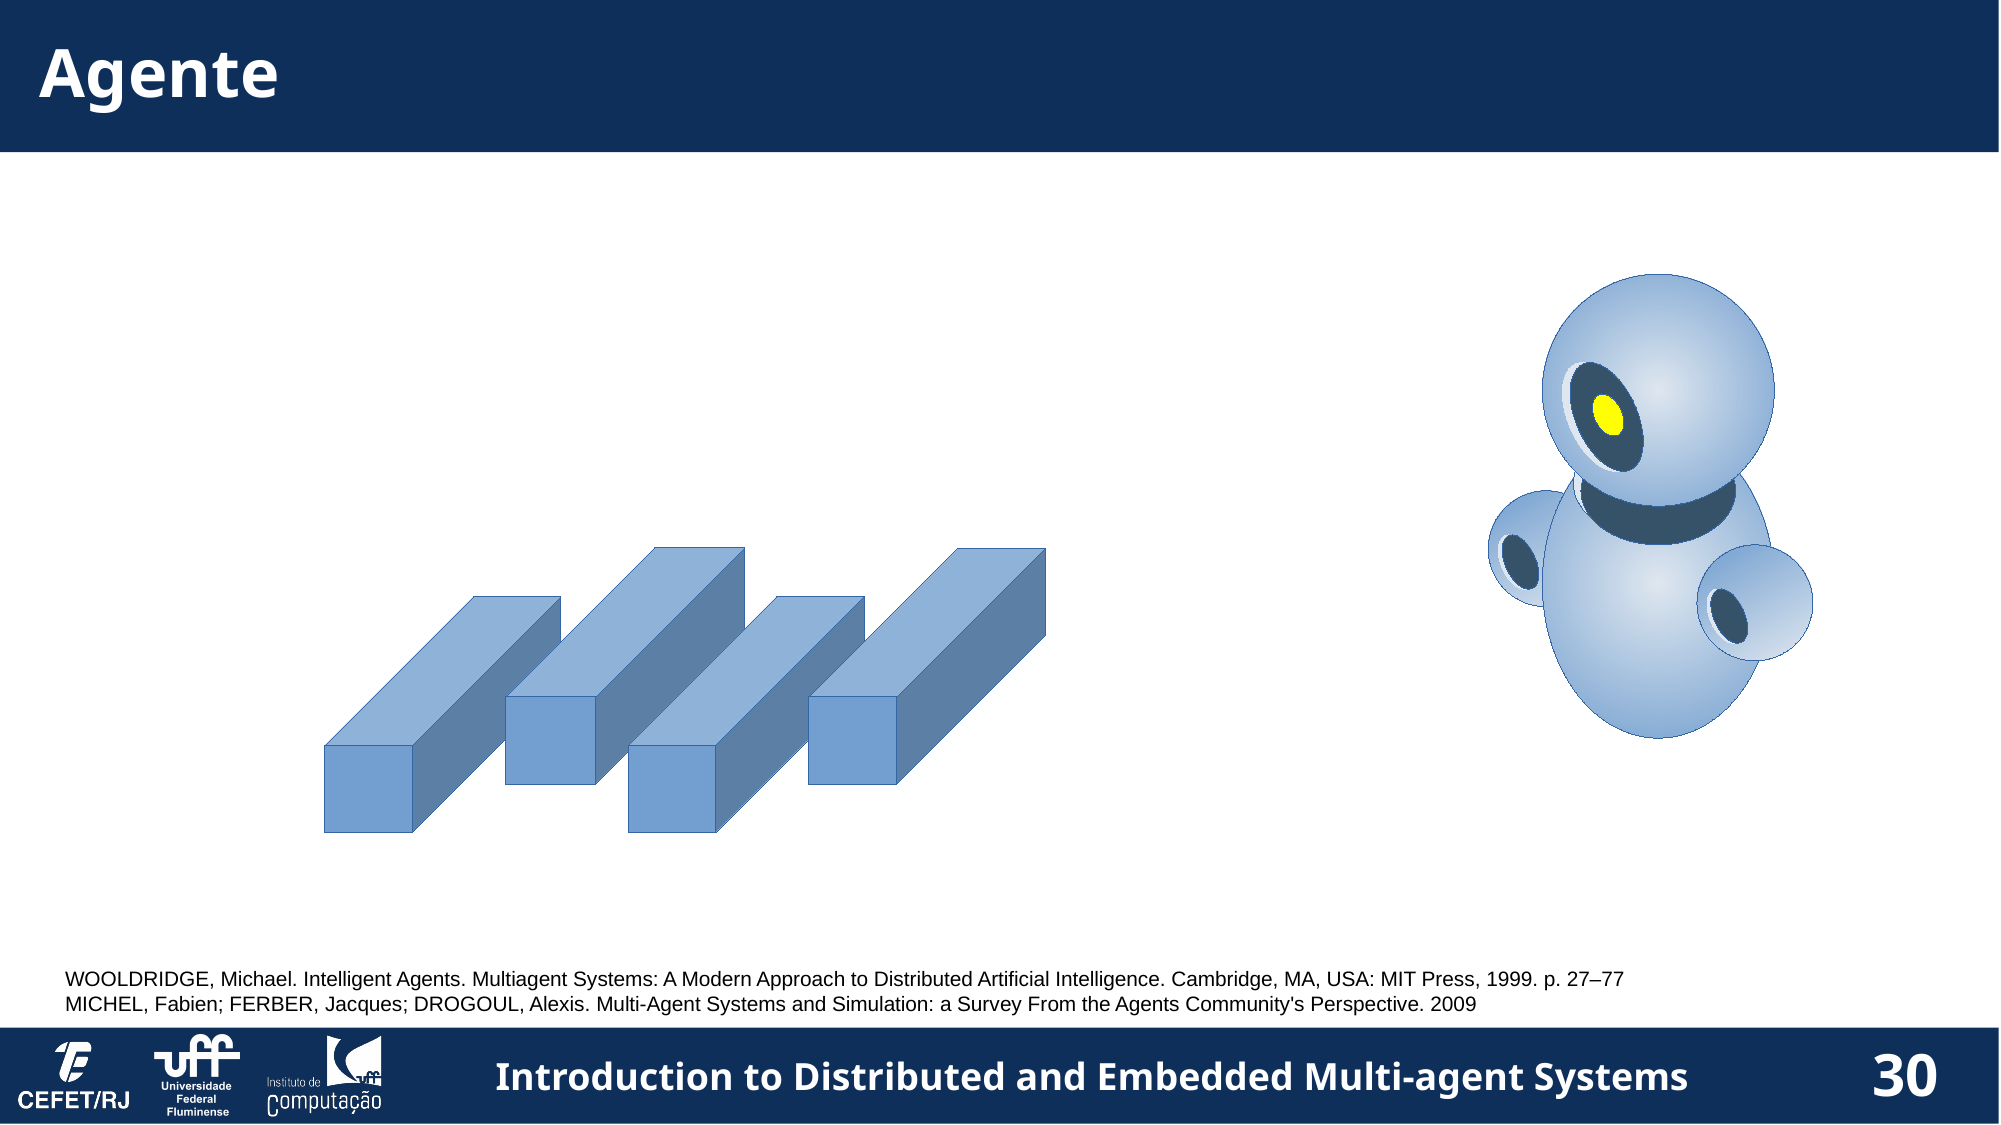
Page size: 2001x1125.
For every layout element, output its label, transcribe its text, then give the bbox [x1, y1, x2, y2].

text_box [325, 549, 1046, 833]
picture [18, 1021, 129, 1125]
text_box [1488, 274, 1813, 739]
text_box WOOLDRIDGE, Michael. Intelligent Agents. Multiagent Systems: A Modern Approach to Distributed Artificial Intelligence. Cambridge, MA, USA: MIT Press, 1999. p. 27–77 MICHEL, Fabien; FERBER, Jacques; DROGOUL, Alexis. Multi-Agent Systems and Simulation: a Survey From the Agents Community's Perspective. 2009 [50, 958, 1969, 1024]
text_box Agente [25, 23, 1999, 119]
picture [265, 1033, 383, 1117]
picture [153, 1033, 241, 1121]
